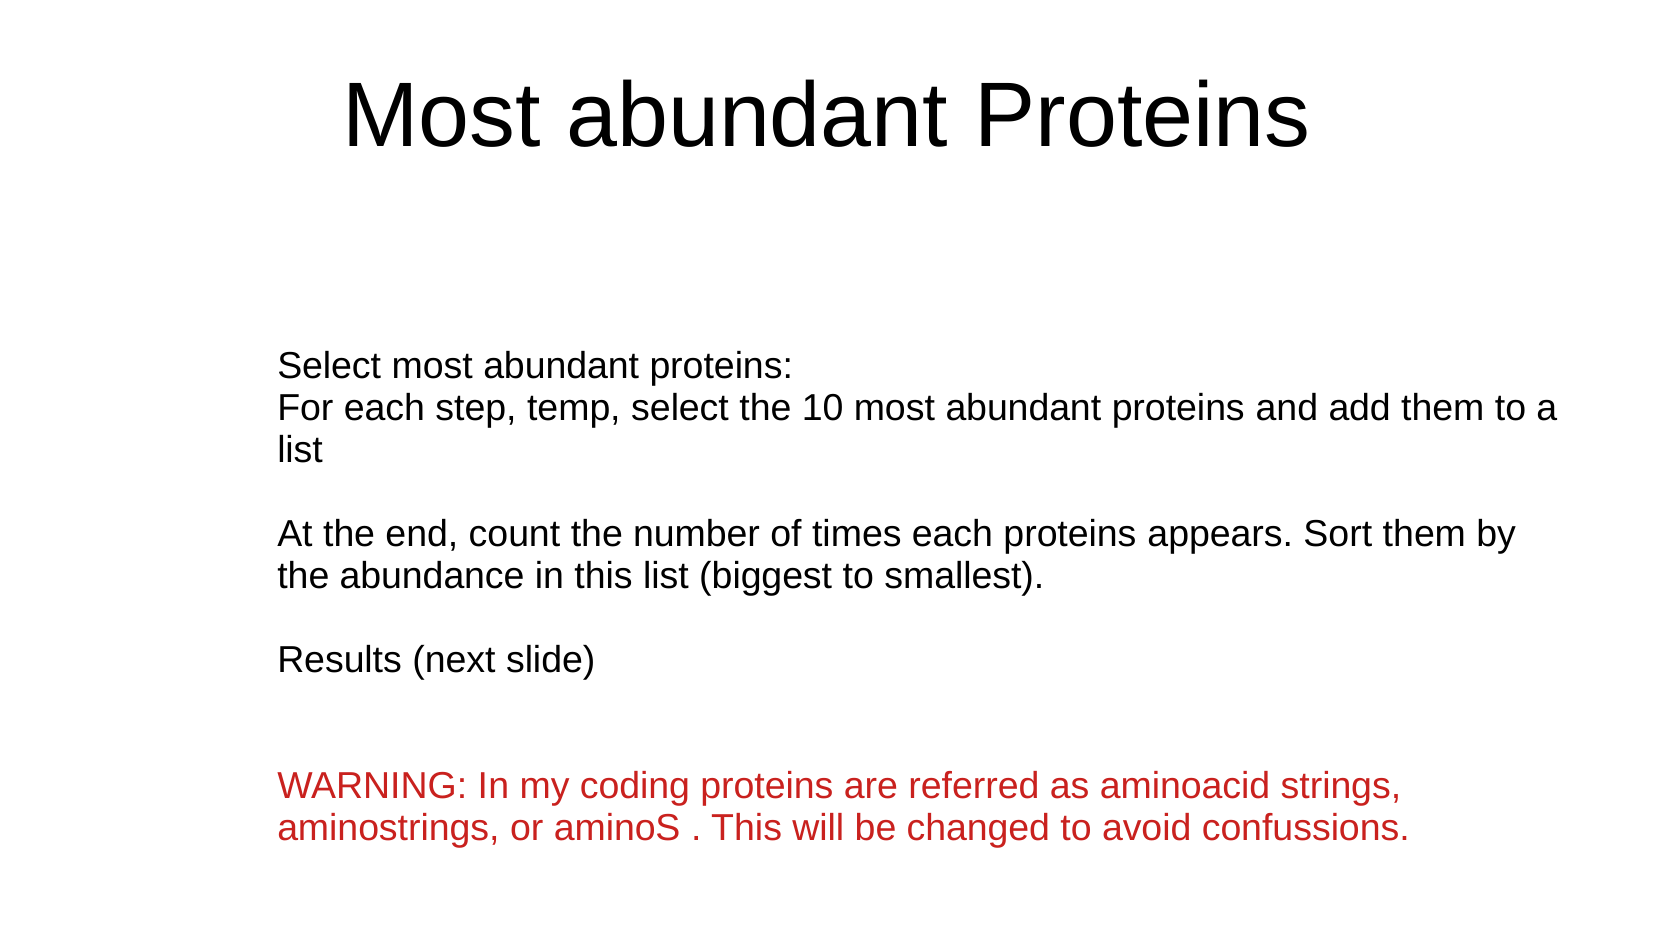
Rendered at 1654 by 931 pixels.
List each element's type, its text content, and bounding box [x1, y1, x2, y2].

title Most abundant Proteins [82, 37, 1571, 193]
text_box Select most abundant proteins: For each step, temp, select the 10 most abundant proteins and add them to a list At the end, count the number of times each proteins appears. Sort them by the abundance in this list (biggest to smallest). Results (next slide) WARNING: In my coding proteins are referred as aminoacid strings, aminostrings, or aminoS . This will be changed to avoid confussions. [262, 337, 1576, 857]
